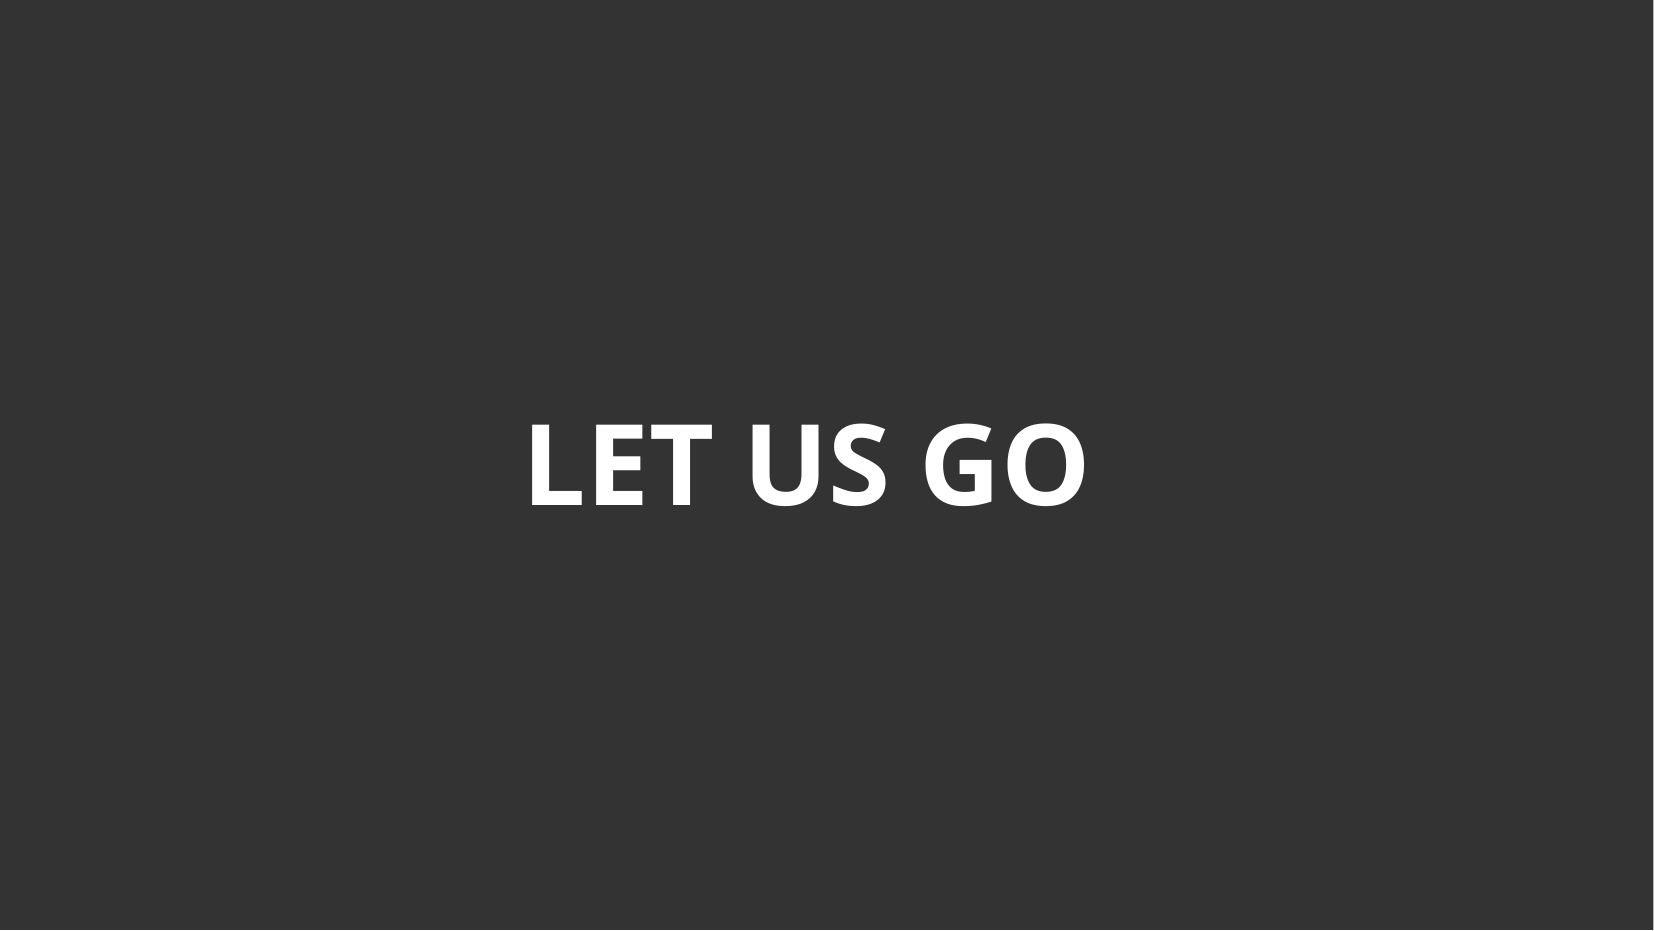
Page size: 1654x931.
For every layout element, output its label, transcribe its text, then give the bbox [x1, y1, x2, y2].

text_box LET US GO [507, 377, 1241, 532]
